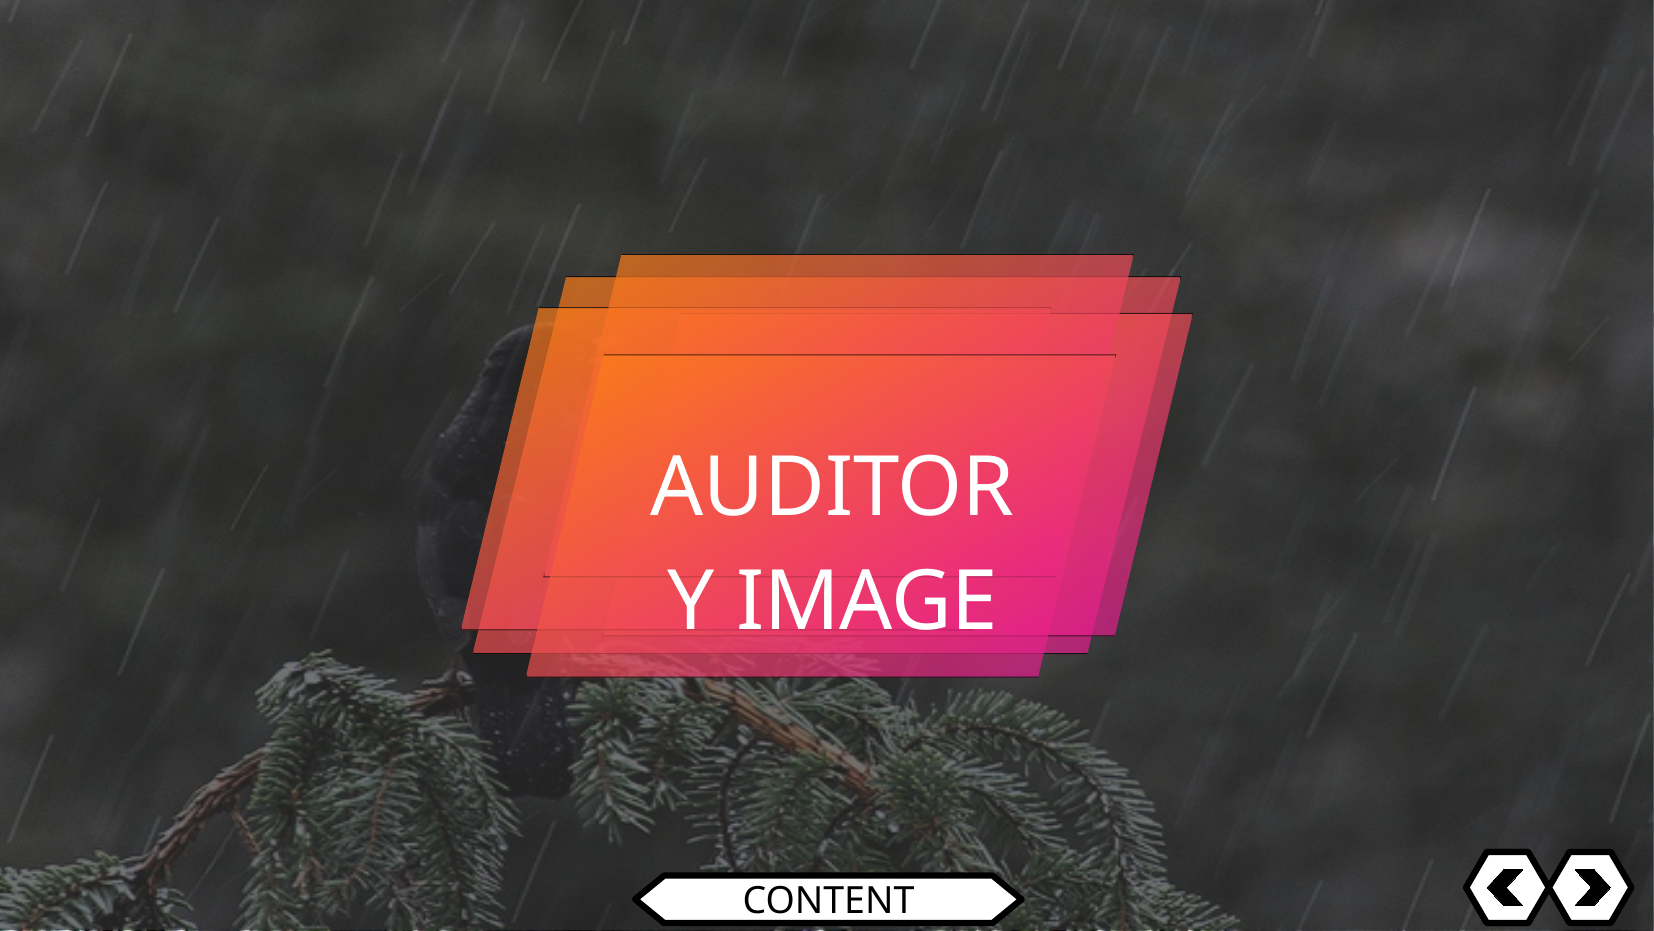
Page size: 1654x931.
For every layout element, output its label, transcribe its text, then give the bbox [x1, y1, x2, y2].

text_box AUDITORY IMAGE [620, 419, 1046, 601]
text_box POETIC DEVICES [60, 846, 510, 920]
text_box [0, 0, 1654, 931]
text_box CONTENT [635, 875, 1022, 924]
